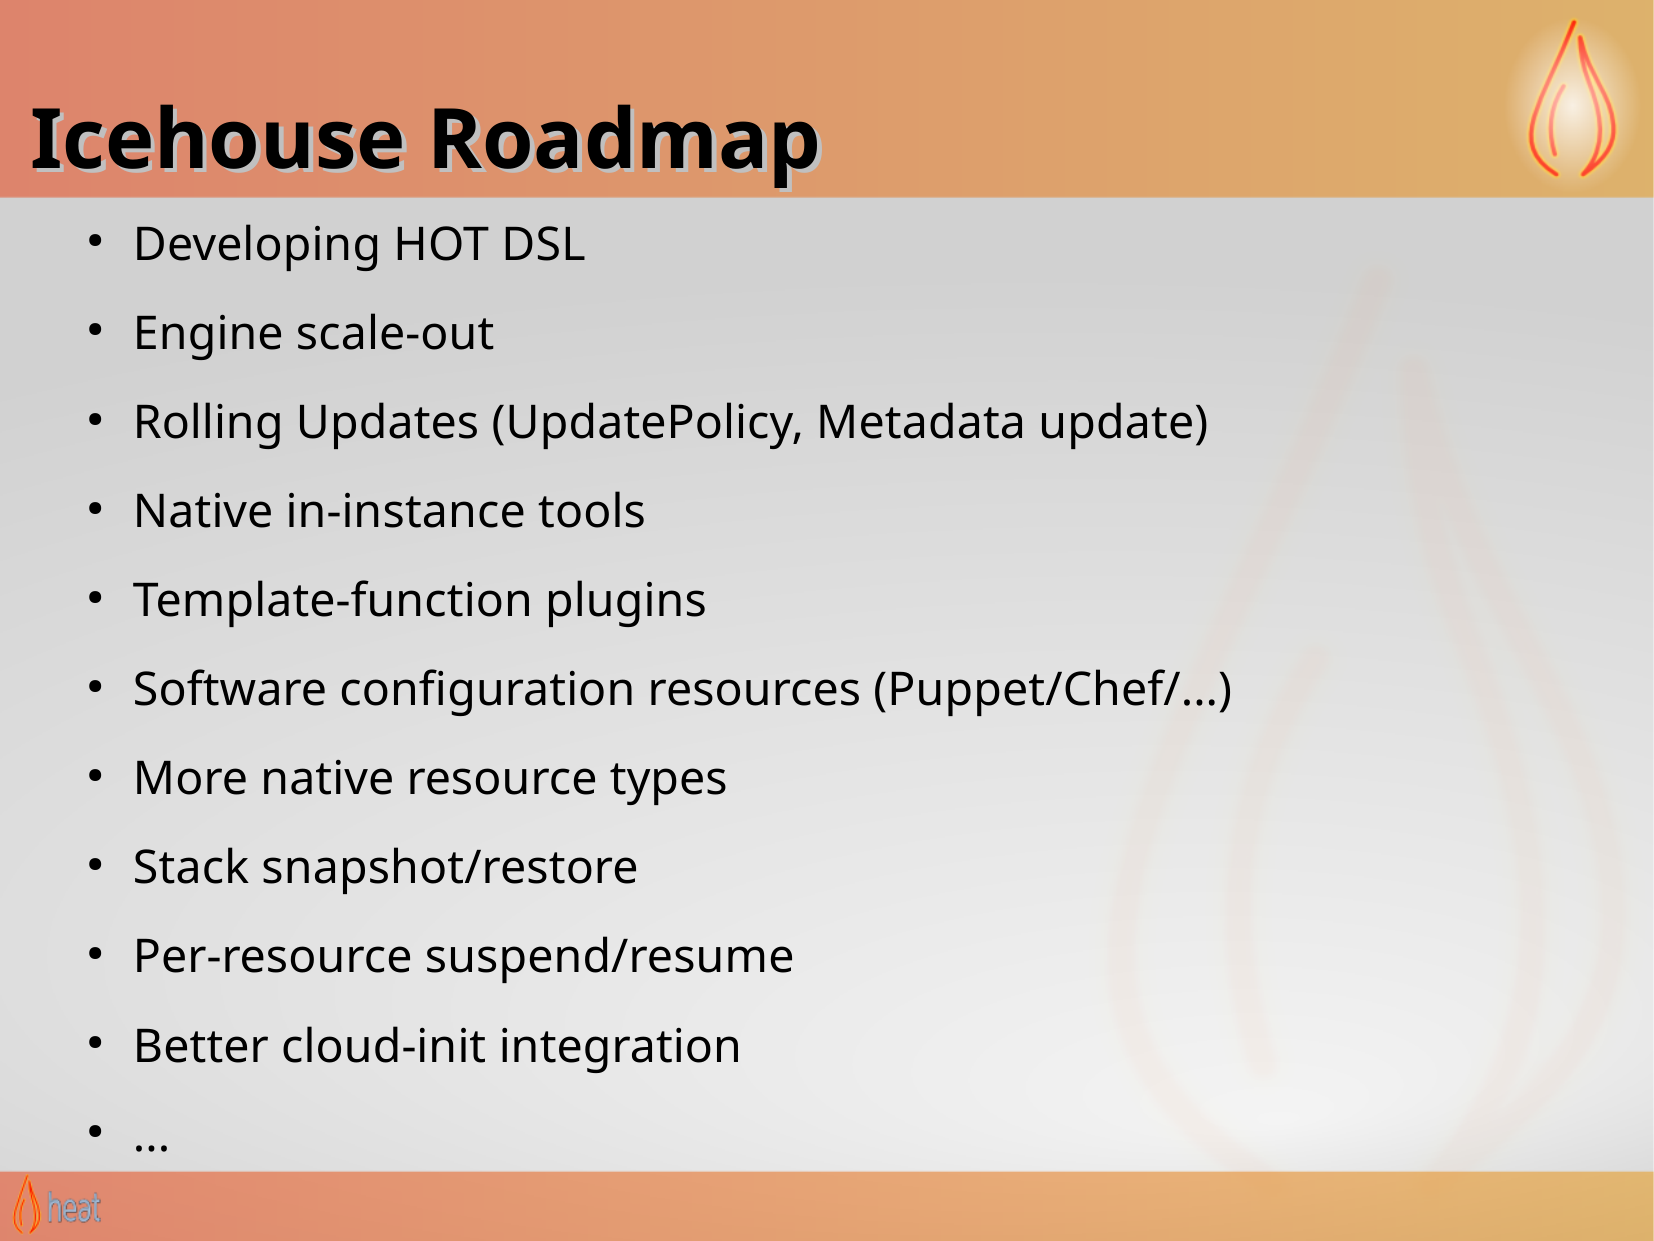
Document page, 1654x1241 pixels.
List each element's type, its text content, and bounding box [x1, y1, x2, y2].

title Icehouse Roadmap [30, 23, 1606, 249]
picture [0, 0, 1654, 1241]
list Developing HOT DSL Engine scale-out Rolling Updates (UpdatePolicy, Metadata update) Native in-instance tools Template-function plugins Software configuration resources (Puppet/Chef/...) More native resource types Stack snapshot/restore Per-resource suspend/resume Better cloud-init integration ... [71, 210, 1561, 1166]
